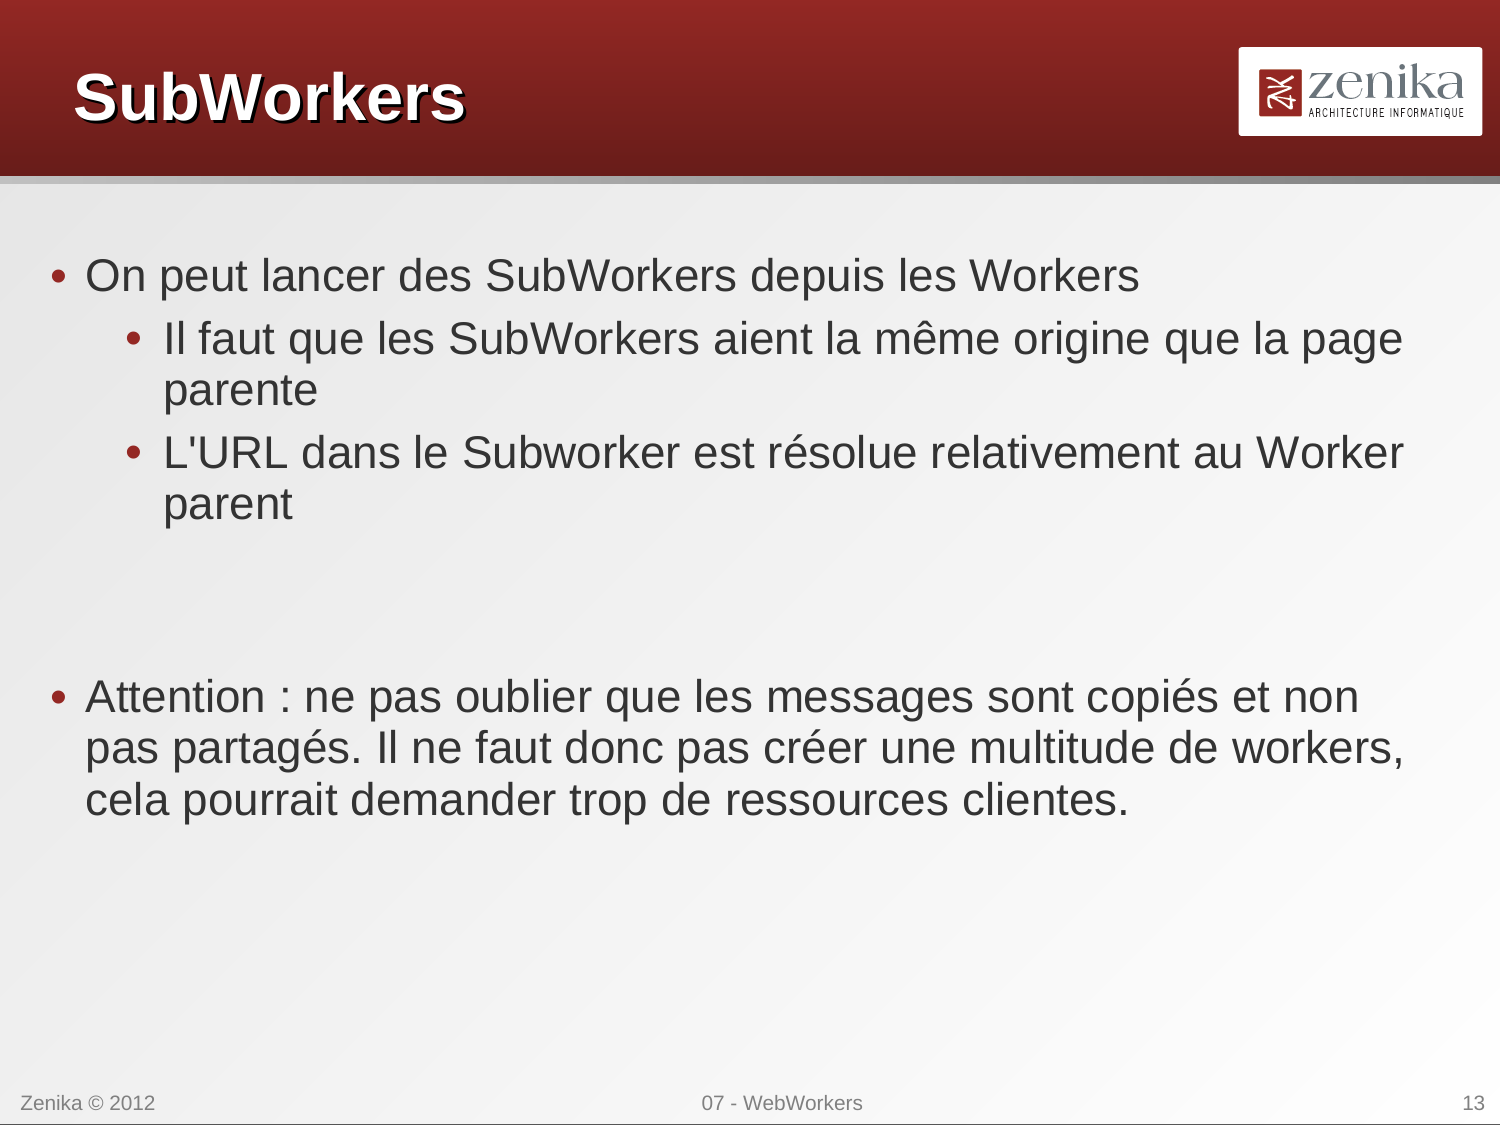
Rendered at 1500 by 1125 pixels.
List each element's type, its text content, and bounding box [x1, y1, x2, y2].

title SubWorkers [50, 15, 1206, 180]
picture [1257, 58, 1464, 125]
list On peut lancer des SubWorkers depuis les Workers Il faut que les SubWorkers aient la même origine que la page parente L'URL dans le Subworker est résolue relativement au Worker parent Attention : ne pas oublier que les messages sont copiés et non pas partagés. Il ne faut donc pas créer une multitude de workers, cela pourrait demander trop de ressources clientes. [50, 249, 1435, 1079]
